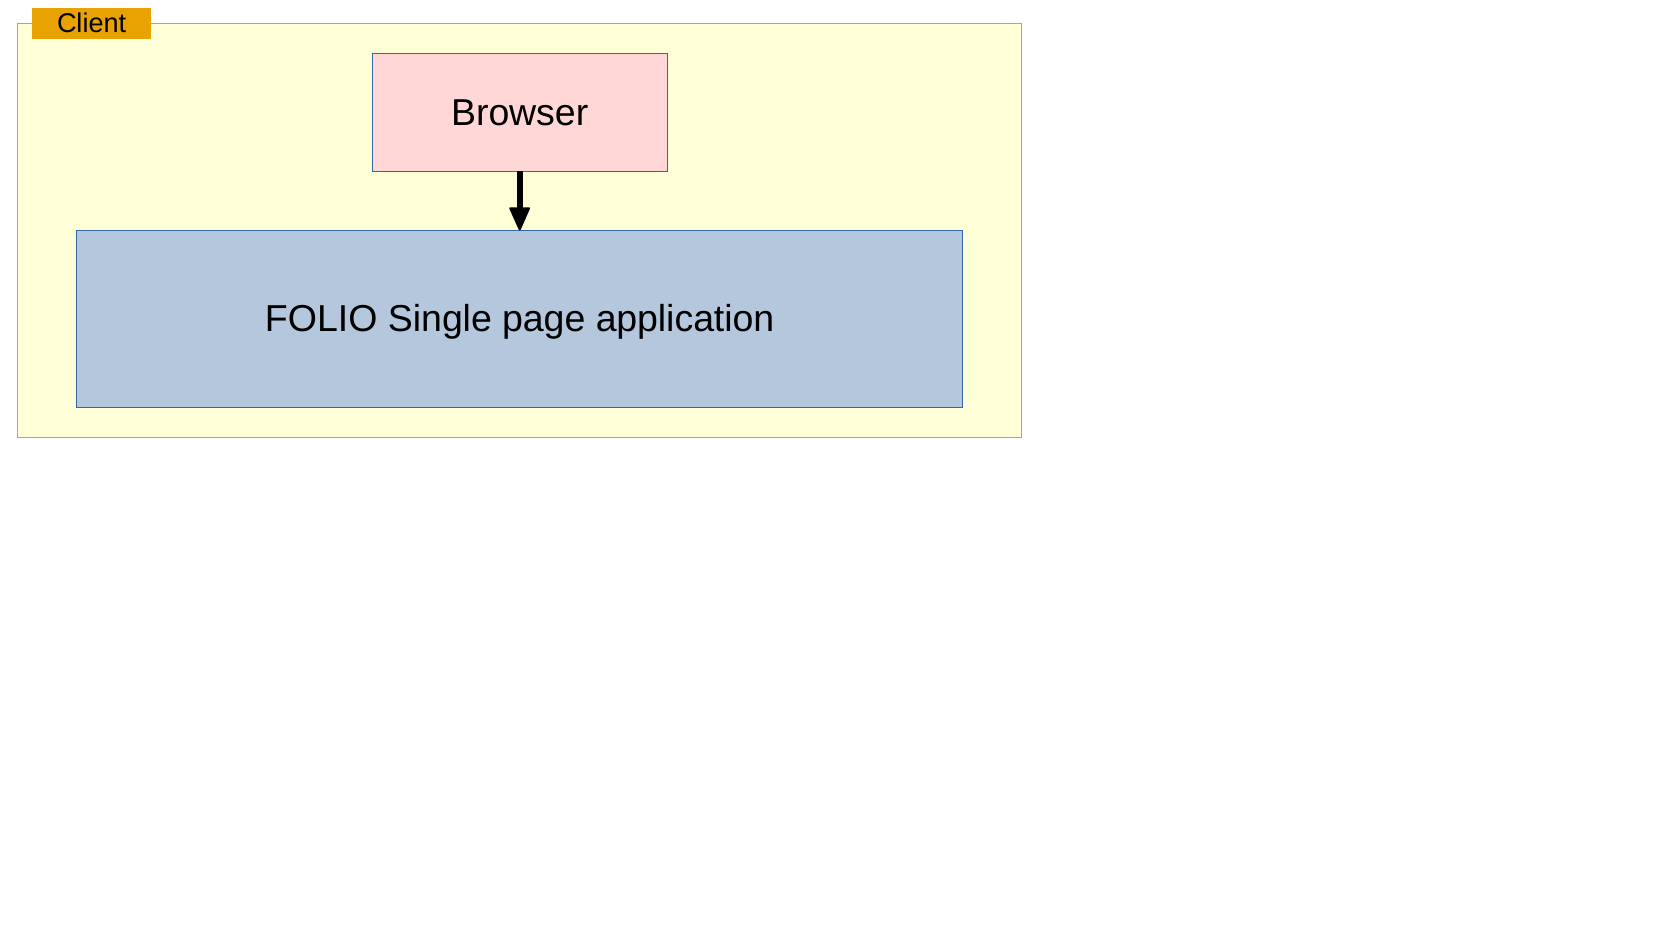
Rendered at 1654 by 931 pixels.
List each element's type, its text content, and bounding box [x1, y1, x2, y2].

text_box FOLIO Single page application [76, 230, 963, 408]
text_box Client [32, 8, 151, 39]
text_box Browser [372, 53, 668, 172]
text_box [17, 23, 1022, 438]
